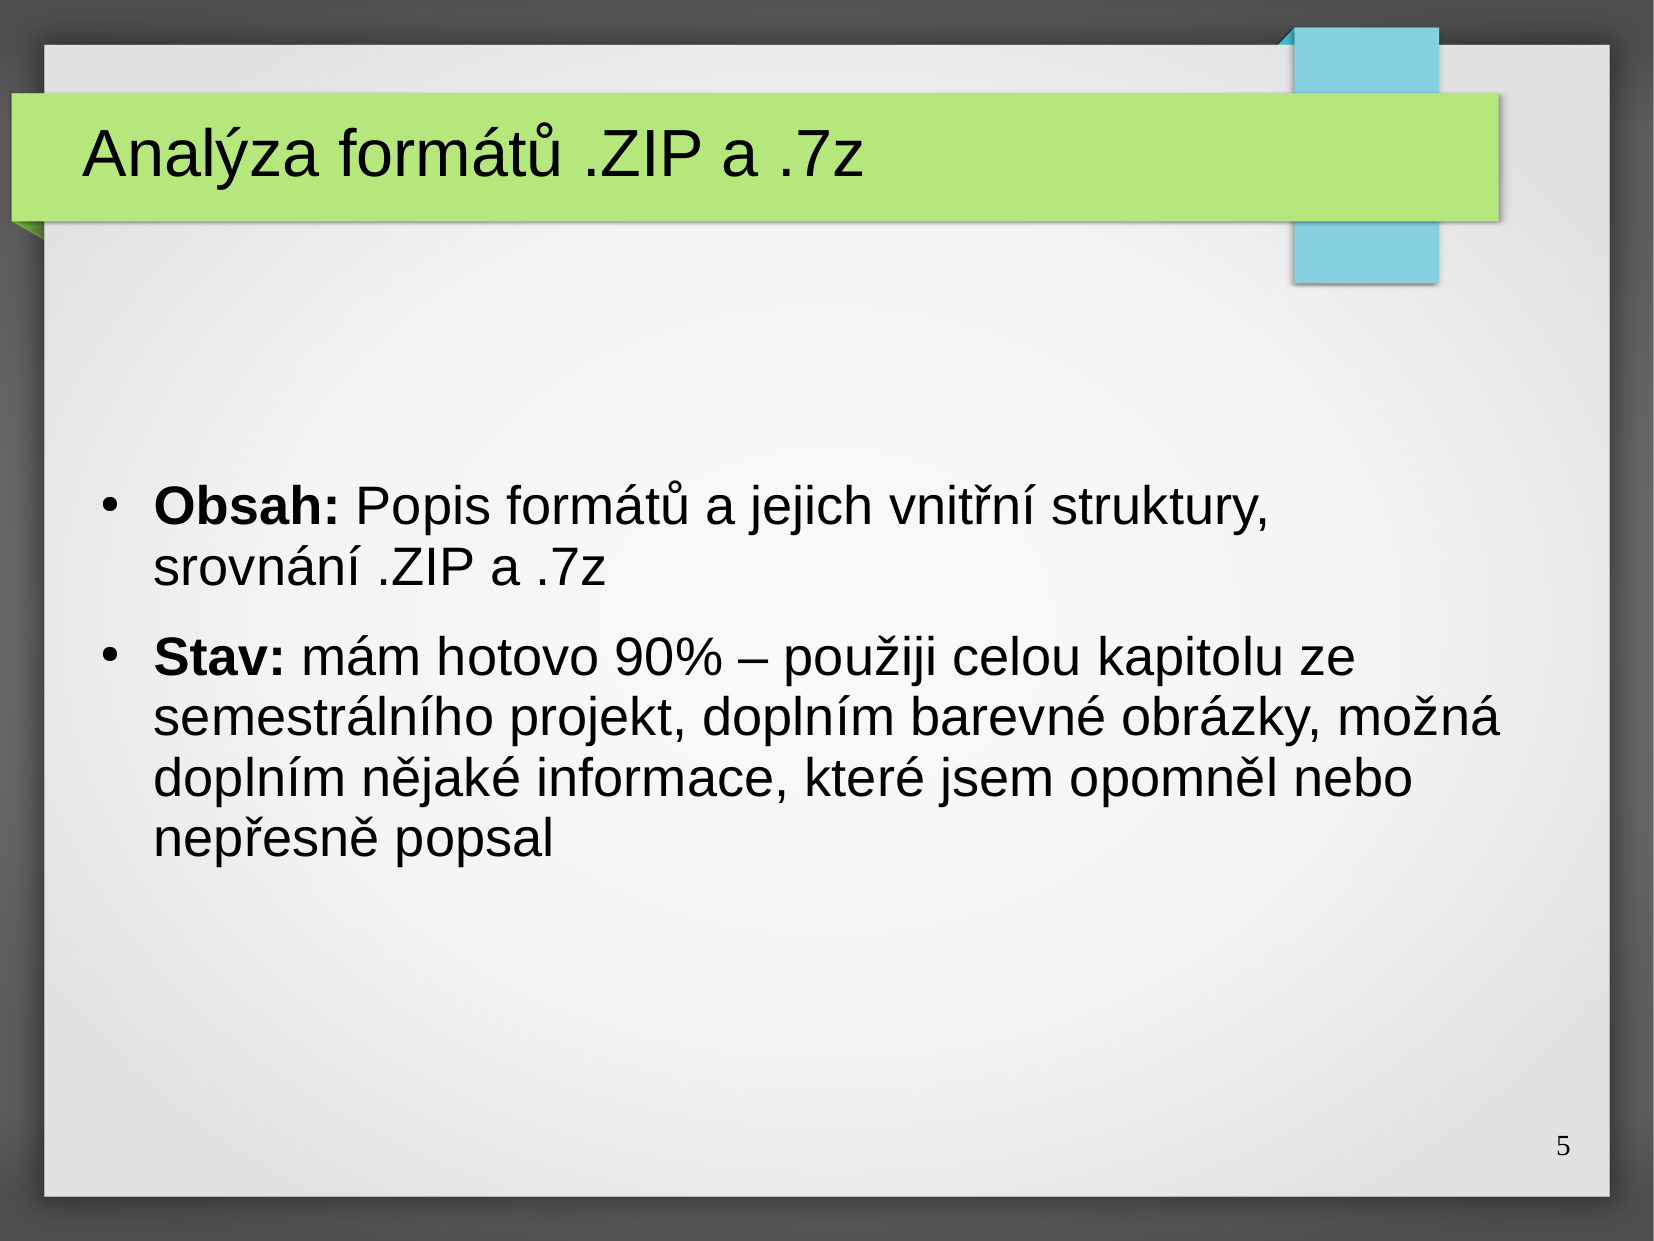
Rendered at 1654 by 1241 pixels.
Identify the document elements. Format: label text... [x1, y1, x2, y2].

picture [0, 0, 1654, 1241]
title Analýza formátů .ZIP a .7z [82, 94, 1264, 213]
list Obsah: Popis formátů a jejich vnitřní struktury, srovnání .ZIP a .7z Stav: mám hotovo 90% – použiji celou kapitolu ze semestrálního projekt, doplním barevné obrázky, možná doplním nějaké informace, které jsem opomněl nebo nepřesně popsal [82, 295, 1571, 1015]
